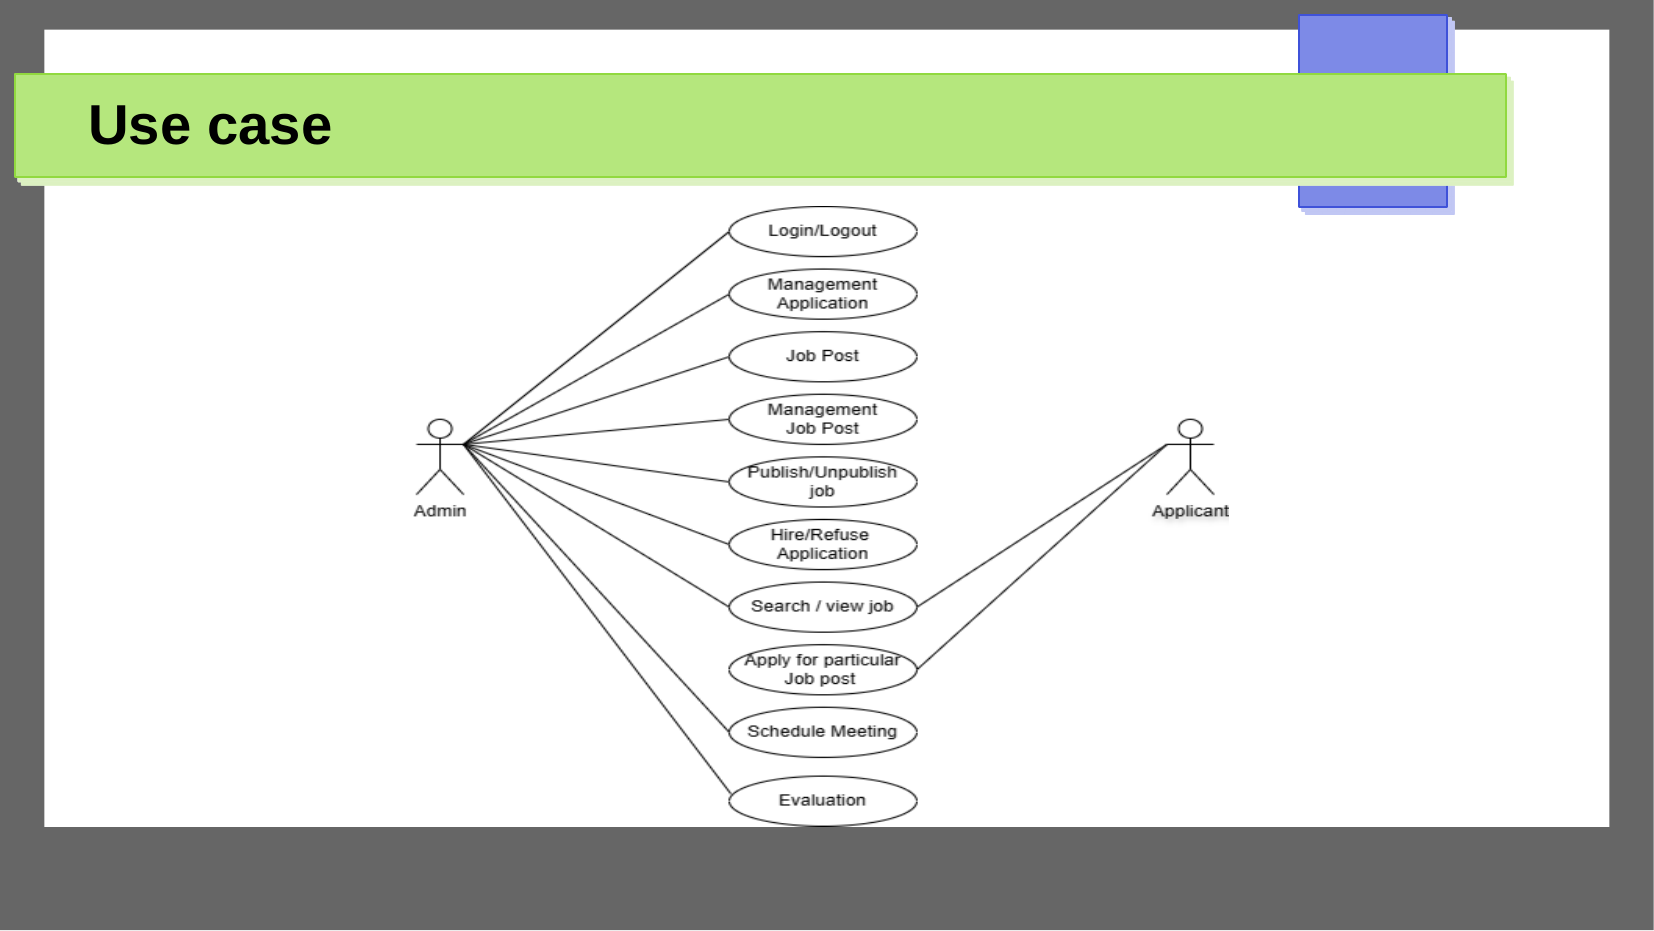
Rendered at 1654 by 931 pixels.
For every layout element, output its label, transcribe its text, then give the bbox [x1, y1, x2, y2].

picture [413, 206, 1229, 827]
title Use case [88, 73, 1506, 178]
